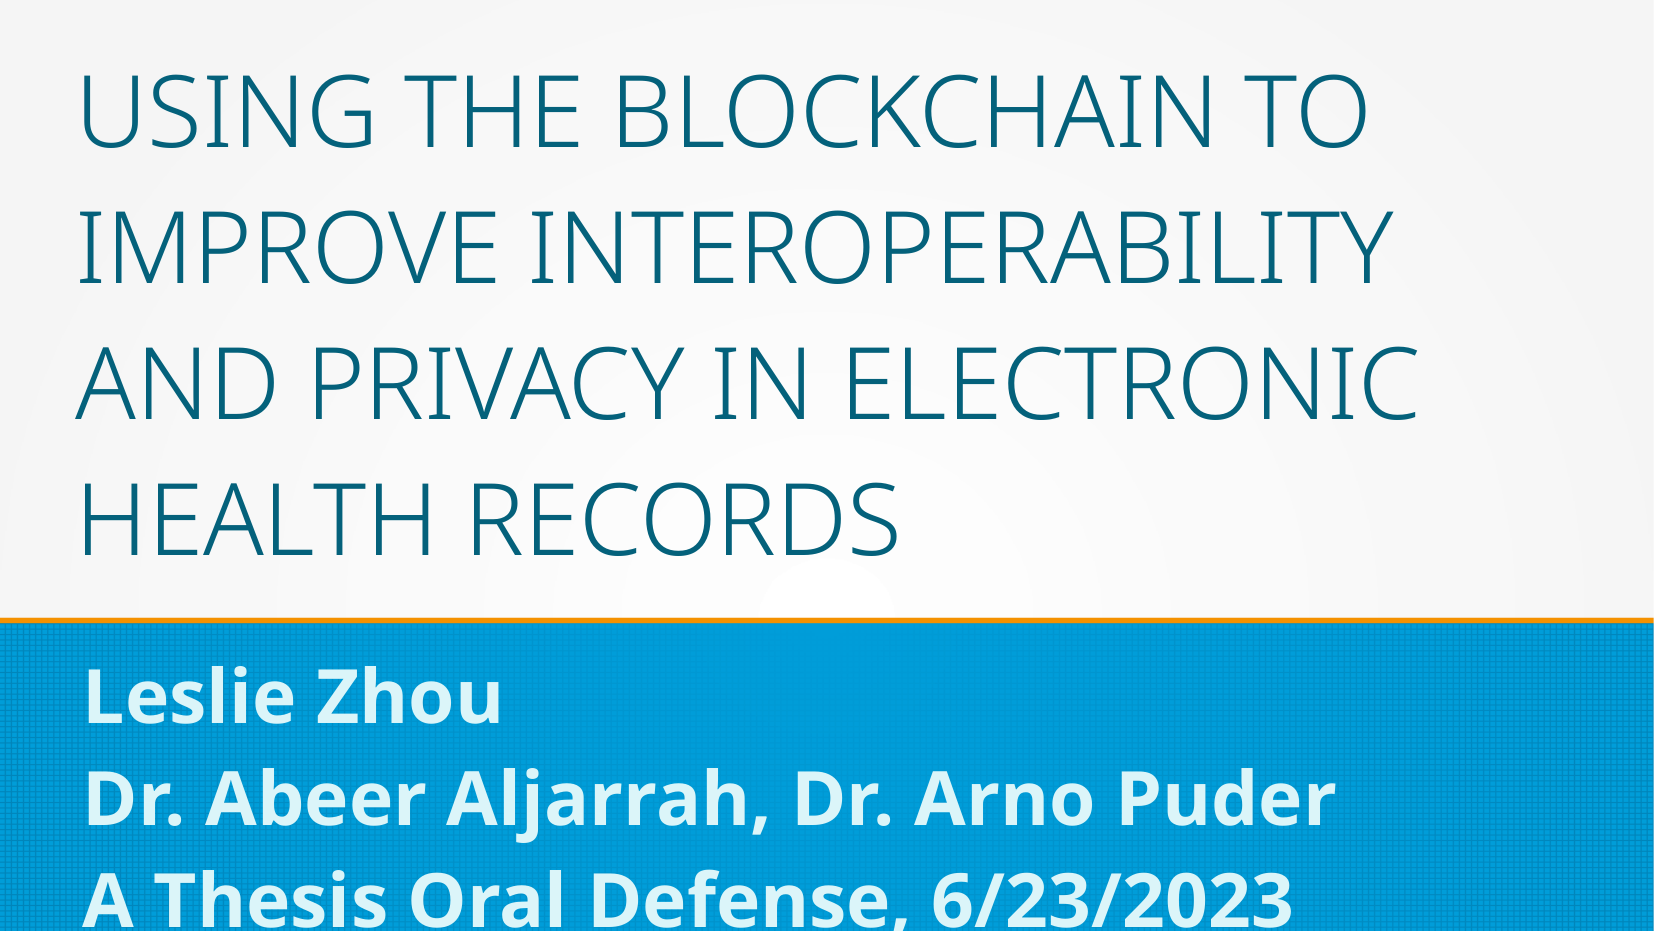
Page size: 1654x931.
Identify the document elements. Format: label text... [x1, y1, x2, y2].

picture [0, 0, 1654, 623]
subtitle Leslie Zhou Dr. Abeer Aljarrah, Dr. Arno Puder A Thesis Oral Defense, 6/23/2023 [82, 642, 1571, 931]
title USING THE BLOCKCHAIN TO IMPROVE INTEROPERABILITY AND PRIVACY IN ELECTRONIC HEALTH RECORDS [75, 37, 1564, 586]
